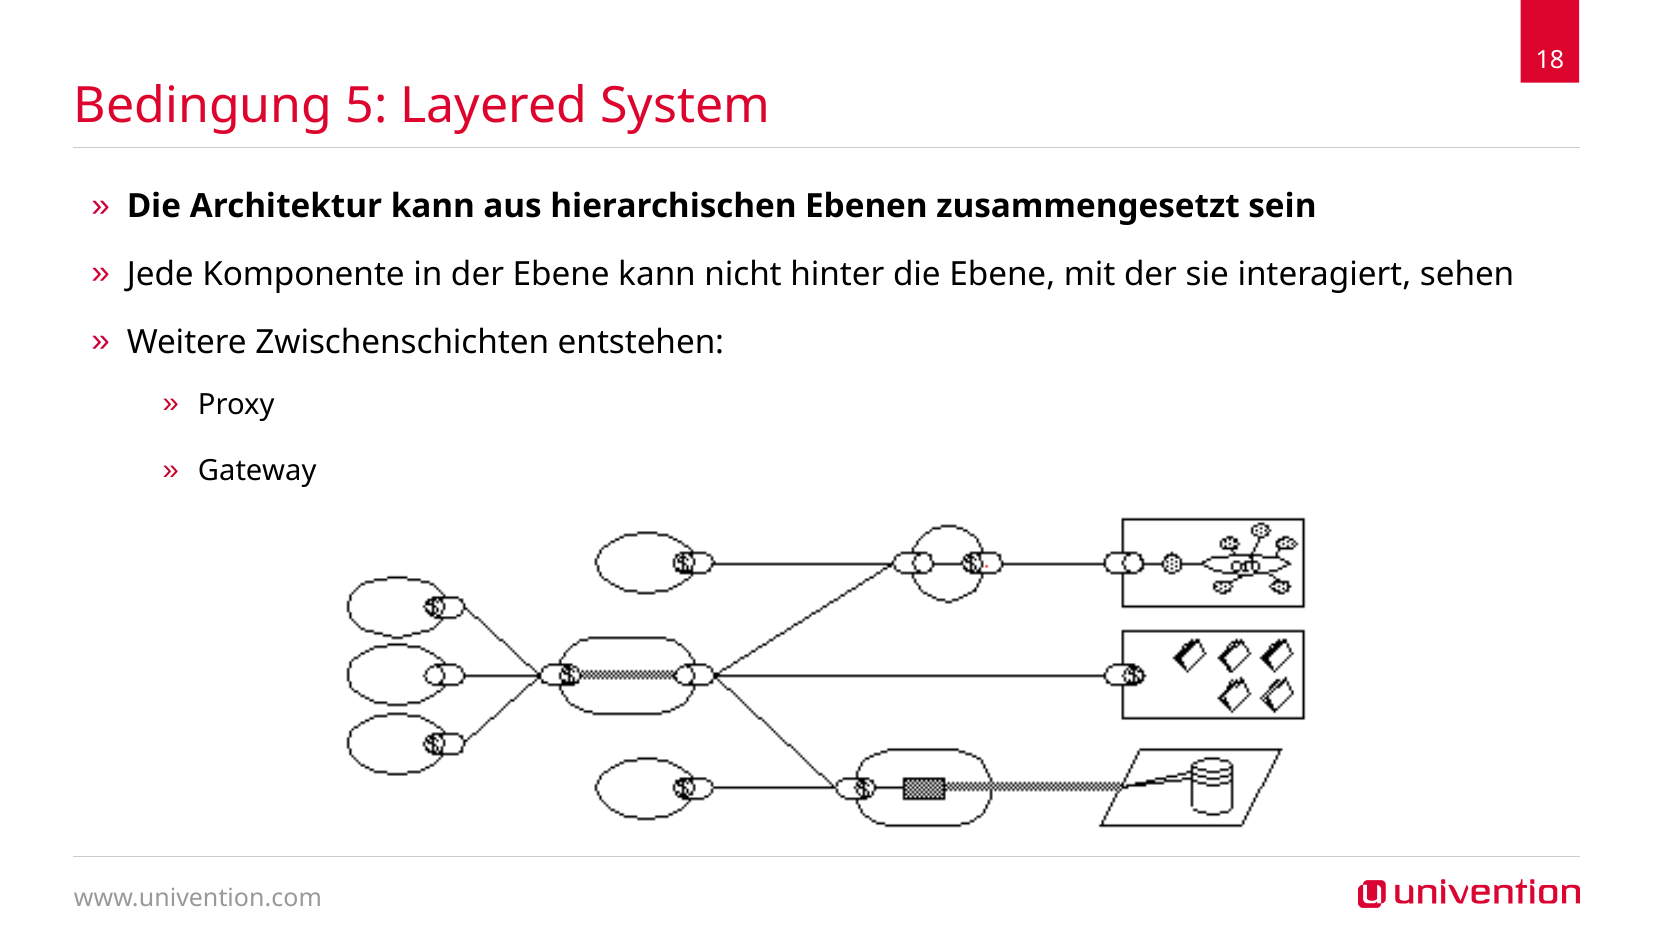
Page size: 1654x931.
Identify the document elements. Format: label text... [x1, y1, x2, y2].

picture [1358, 879, 1580, 908]
title Bedingung 5: Layered System [73, 59, 1580, 148]
list Die Architektur kann aus hierarchischen Ebenen zusammengesetzt sein Jede Komponente in der Ebene kann nicht hinter die Ebene, mit der sie interagiert, sehen Weitere Zwischenschichten entstehen: Proxy Gateway [73, 159, 1580, 751]
picture [341, 501, 1312, 849]
